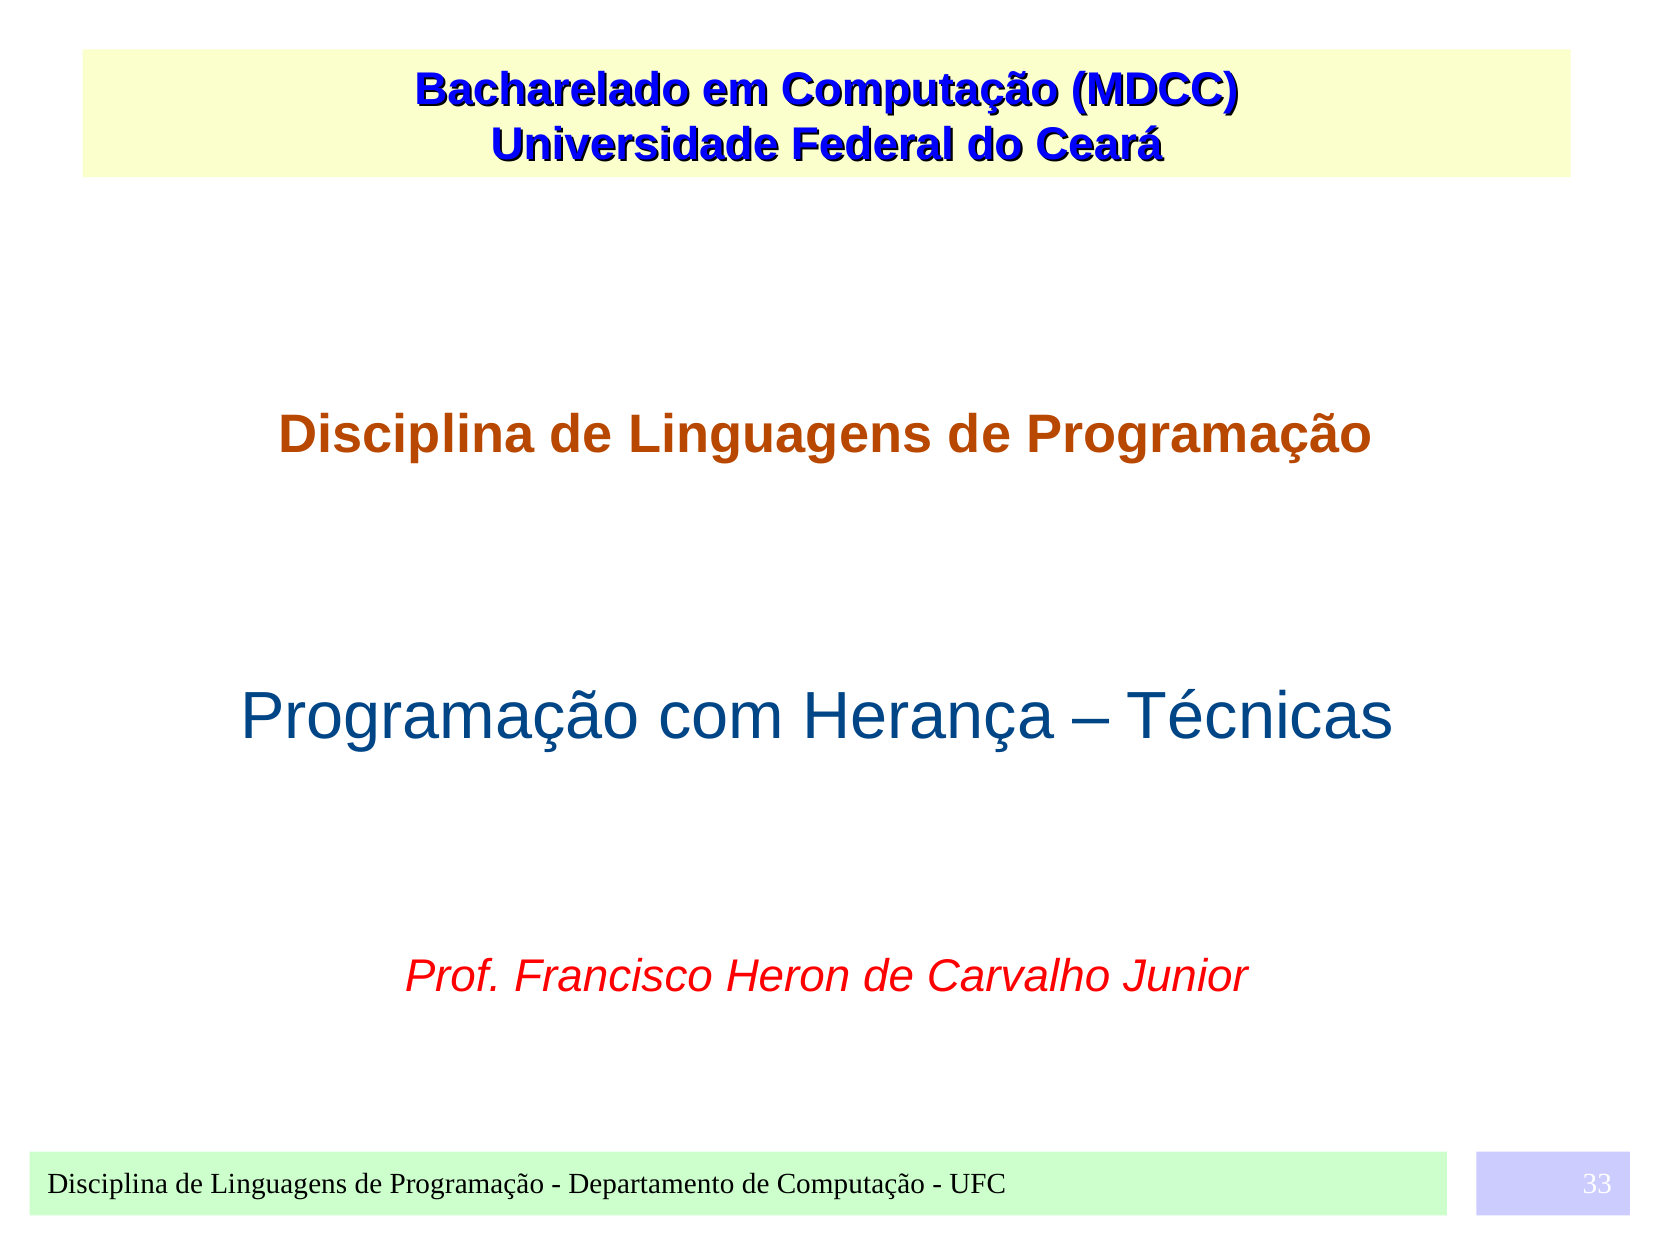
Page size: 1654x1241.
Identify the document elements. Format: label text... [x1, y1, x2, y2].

title Bacharelado em Computação (MDCC) Universidade Federal do Ceará [82, 49, 1571, 178]
subtitle Disciplina de Linguagens de Programação Programação com Herança – Técnicas Prof. Francisco Heron de Carvalho Junior [82, 290, 1571, 1109]
